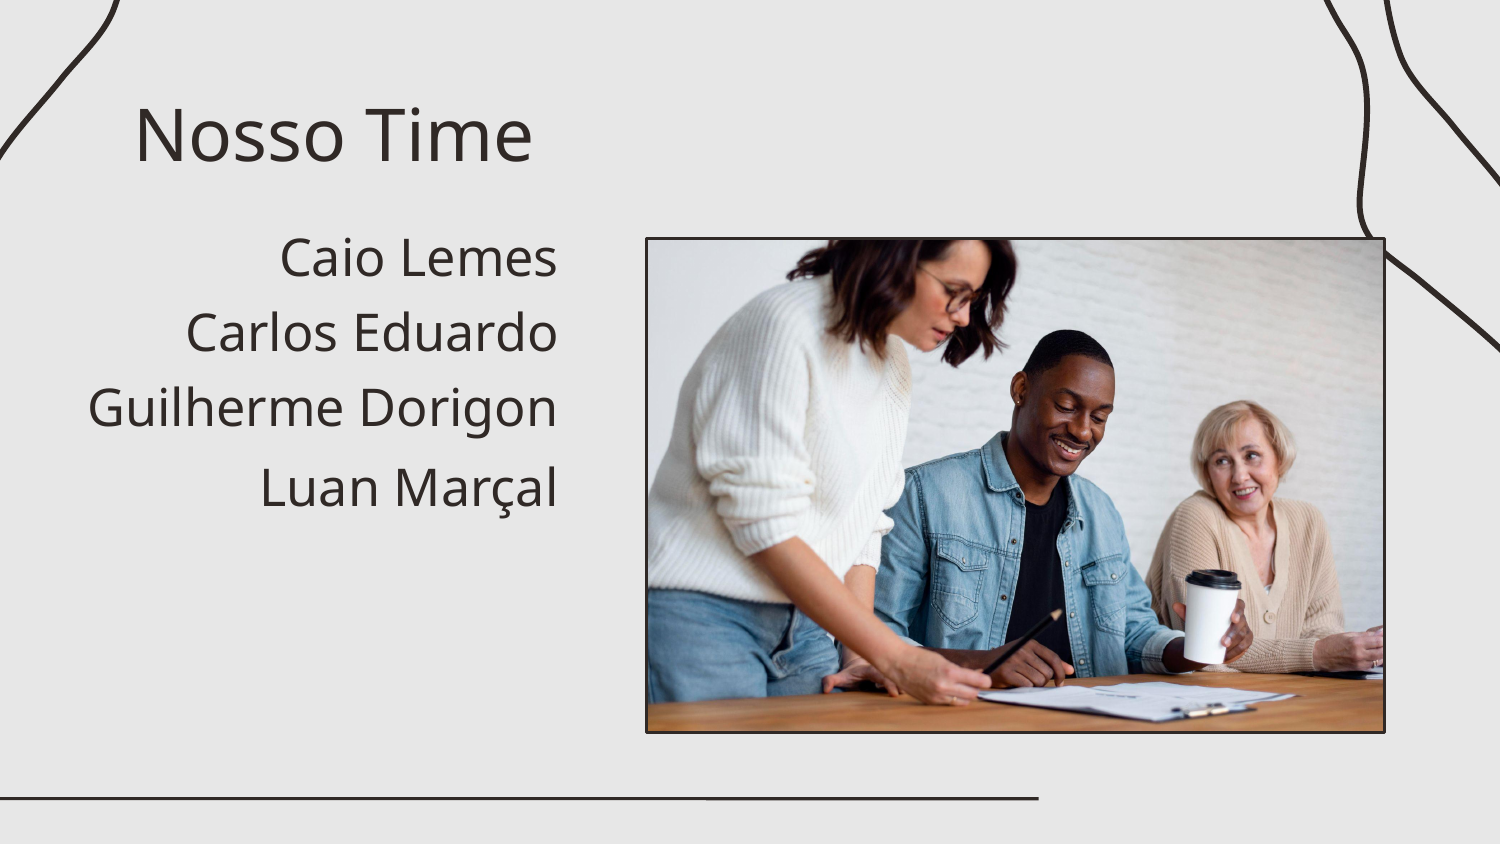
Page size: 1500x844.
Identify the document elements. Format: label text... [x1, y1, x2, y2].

title Guilherme Dorigon [56, 362, 574, 441]
title Caio Lemes [217, 212, 574, 287]
text_box Luan Marçal [56, 441, 574, 529]
title Carlos Eduardo [146, 287, 574, 362]
picture [648, 240, 1383, 731]
title Nosso Time [118, 85, 1382, 180]
